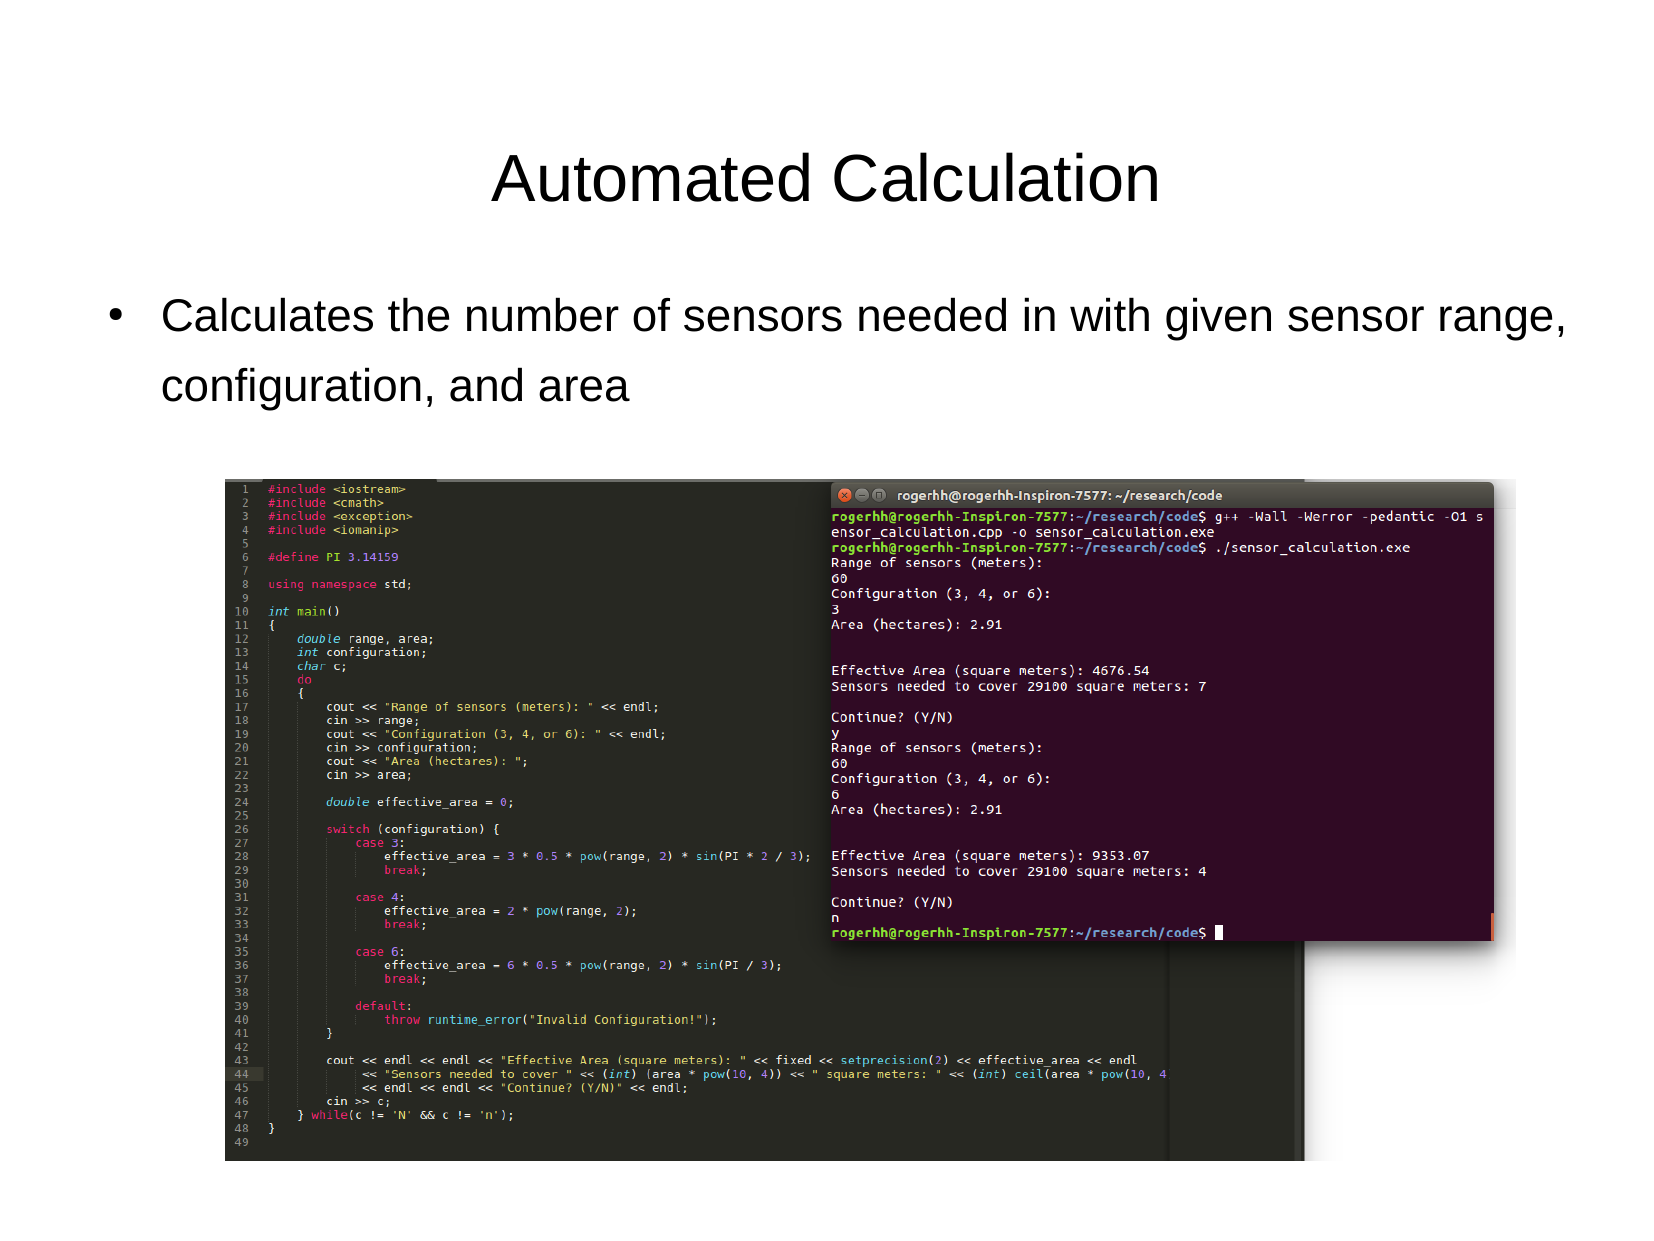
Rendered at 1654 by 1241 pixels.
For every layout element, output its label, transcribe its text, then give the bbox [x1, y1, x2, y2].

title Automated Calculation [82, 75, 1571, 283]
list Calculates the number of sensors needed in with given sensor range, configuration, and area [90, 290, 1654, 496]
picture [225, 496, 1516, 1161]
